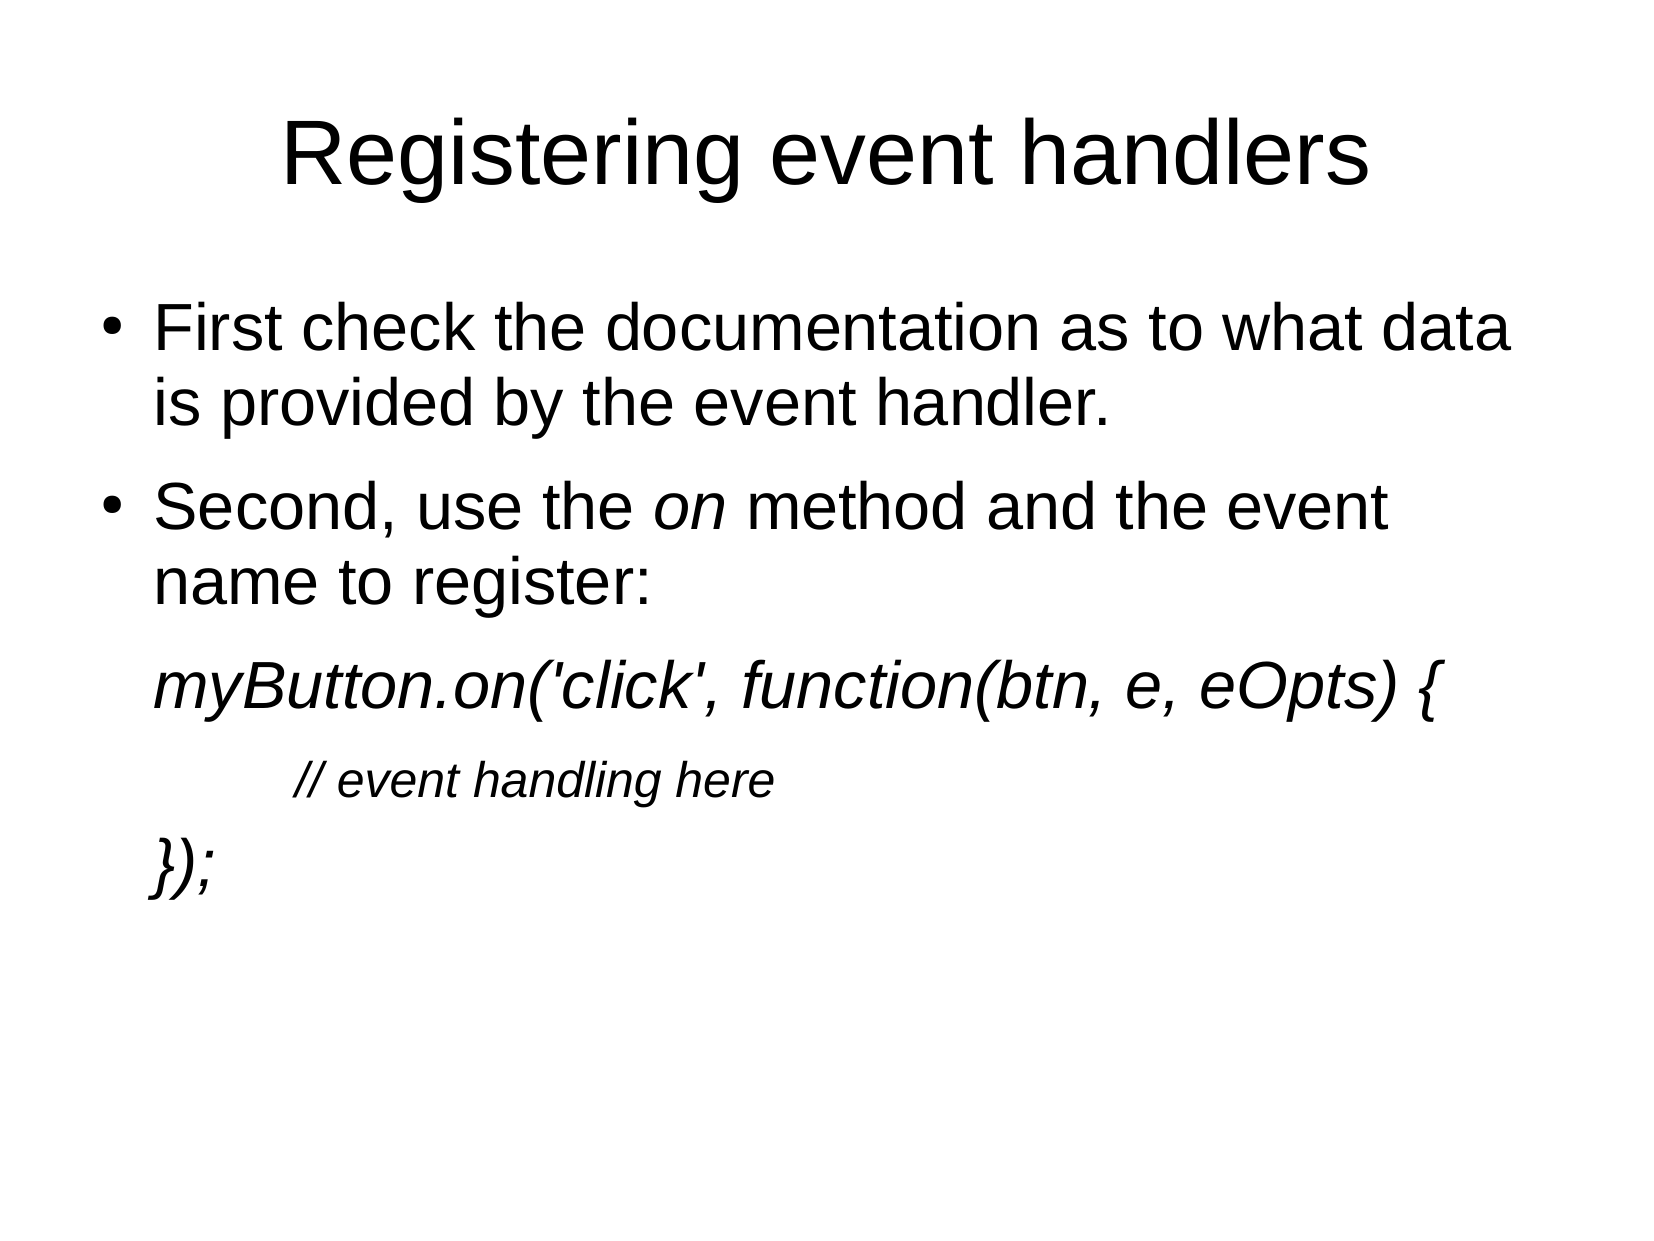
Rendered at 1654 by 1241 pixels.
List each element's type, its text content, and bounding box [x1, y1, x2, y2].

title Registering event handlers [82, 49, 1571, 257]
list First check the documentation as to what data is provided by the event handler. Second, use the on method and the event name to register: myButton.on('click', function(btn, e, eOpts) { // event handling here }); [82, 290, 1538, 1010]
